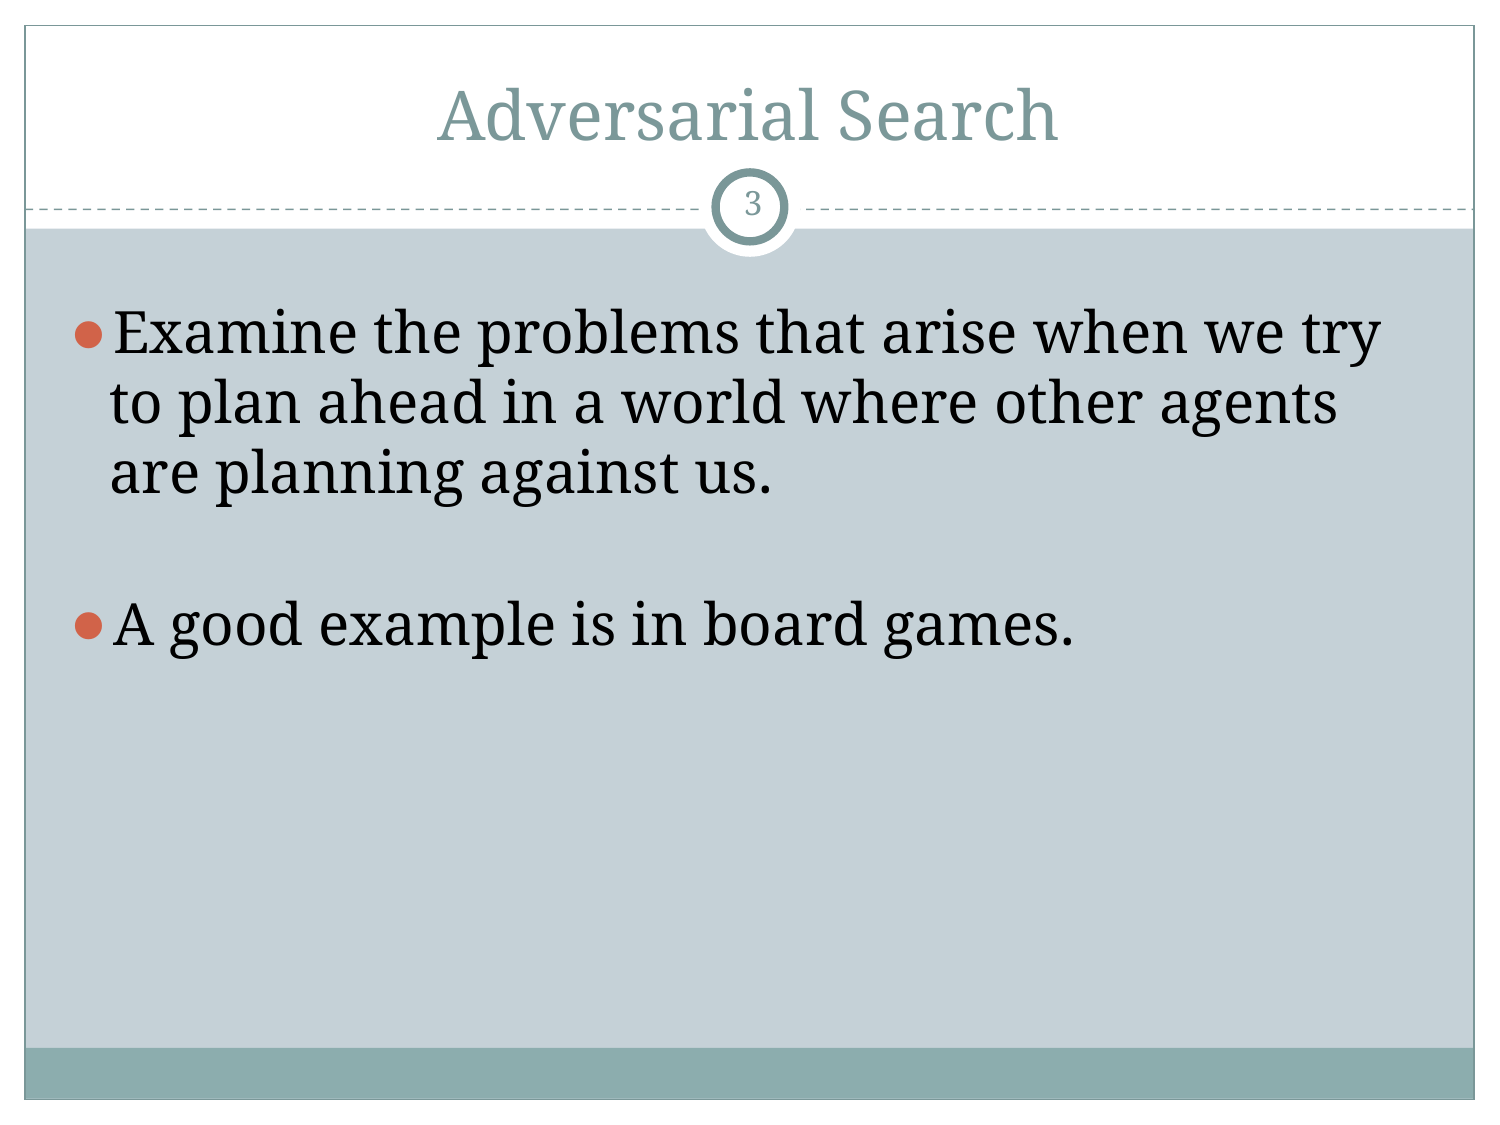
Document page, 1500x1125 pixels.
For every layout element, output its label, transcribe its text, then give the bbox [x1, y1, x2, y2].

list Examine the problems that arise when we try to plan ahead in a world where other agents are planning against us. A good example is in board games. [49, 287, 1445, 1001]
title Adversarial Search [49, 37, 1450, 162]
slide_number <number> [715, 168, 791, 241]
